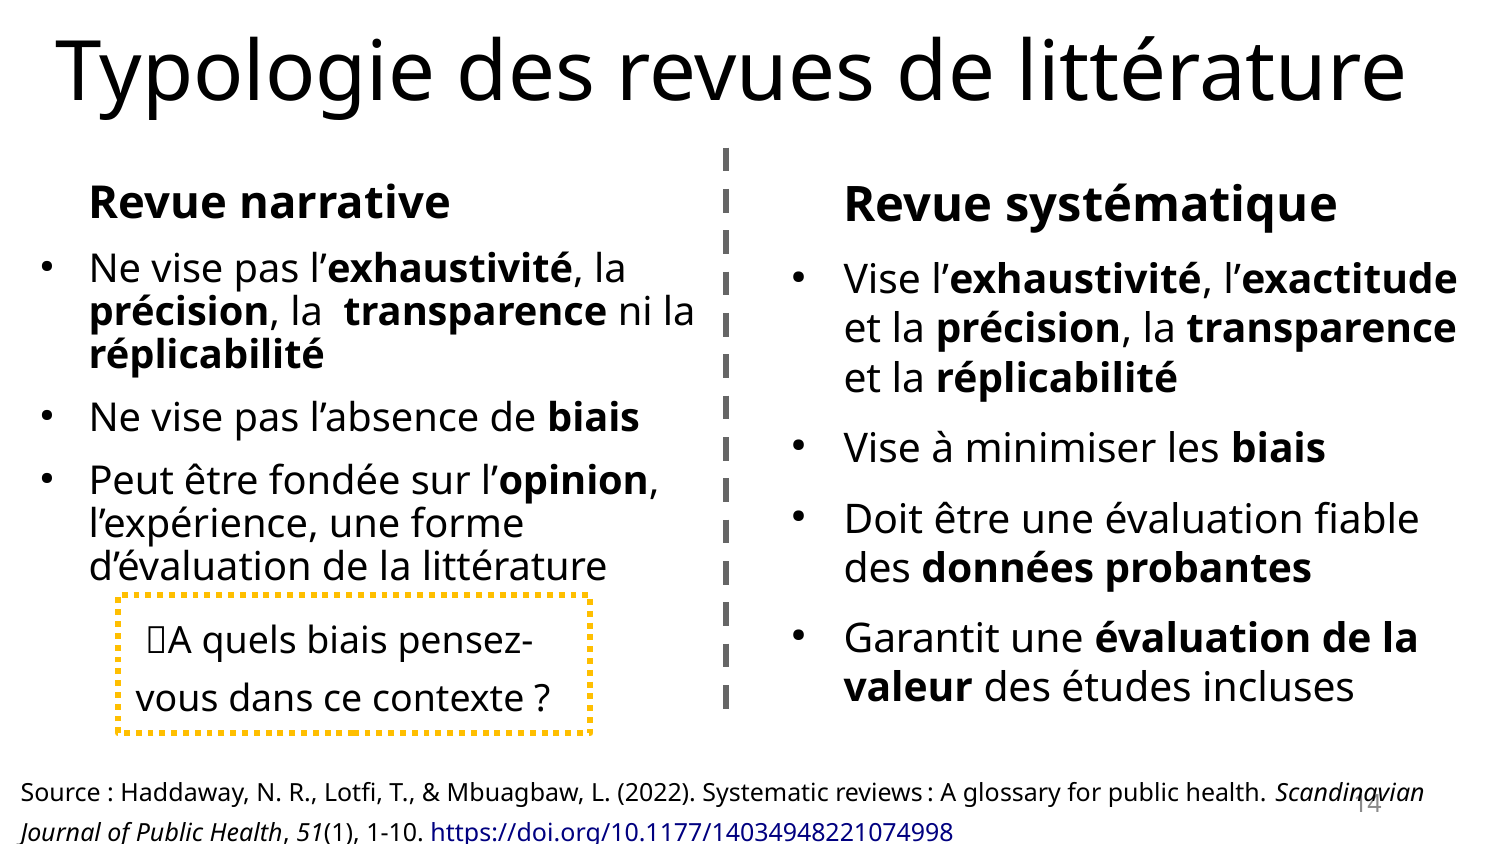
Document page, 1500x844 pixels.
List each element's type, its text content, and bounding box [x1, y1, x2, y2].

text_box 💡A quels biais pensez-vous dans ce contexte ? [117, 602, 591, 727]
title Typologie des revues de littérature [40, 0, 1476, 156]
text_box Source : Haddaway, N. R., Lotfi, T., & Mbuagbaw, L. (2022). Systematic reviews : A glossary for public health. Scandinavian Journal of Public Health, 51(1), 1‑10. https://doi.org/10.1177/14034948221074998 [5, 762, 1500, 844]
list Revue systématique Vise l’exhaustivité, l’exactitude et la précision, la transparence et la réplicabilité Vise à minimiser les biais Doit être une évaluation fiable des données probantes Garantit une évaluation de la valeur des études incluses [774, 172, 1465, 750]
list Revue narrative Ne vise pas l’exhaustivité, la précision, la transparence ni la réplicabilité Ne vise pas l’absence de biais Peut être fondée sur l’opinion, l’expérience, une forme d’évaluation de la littérature [24, 179, 709, 593]
